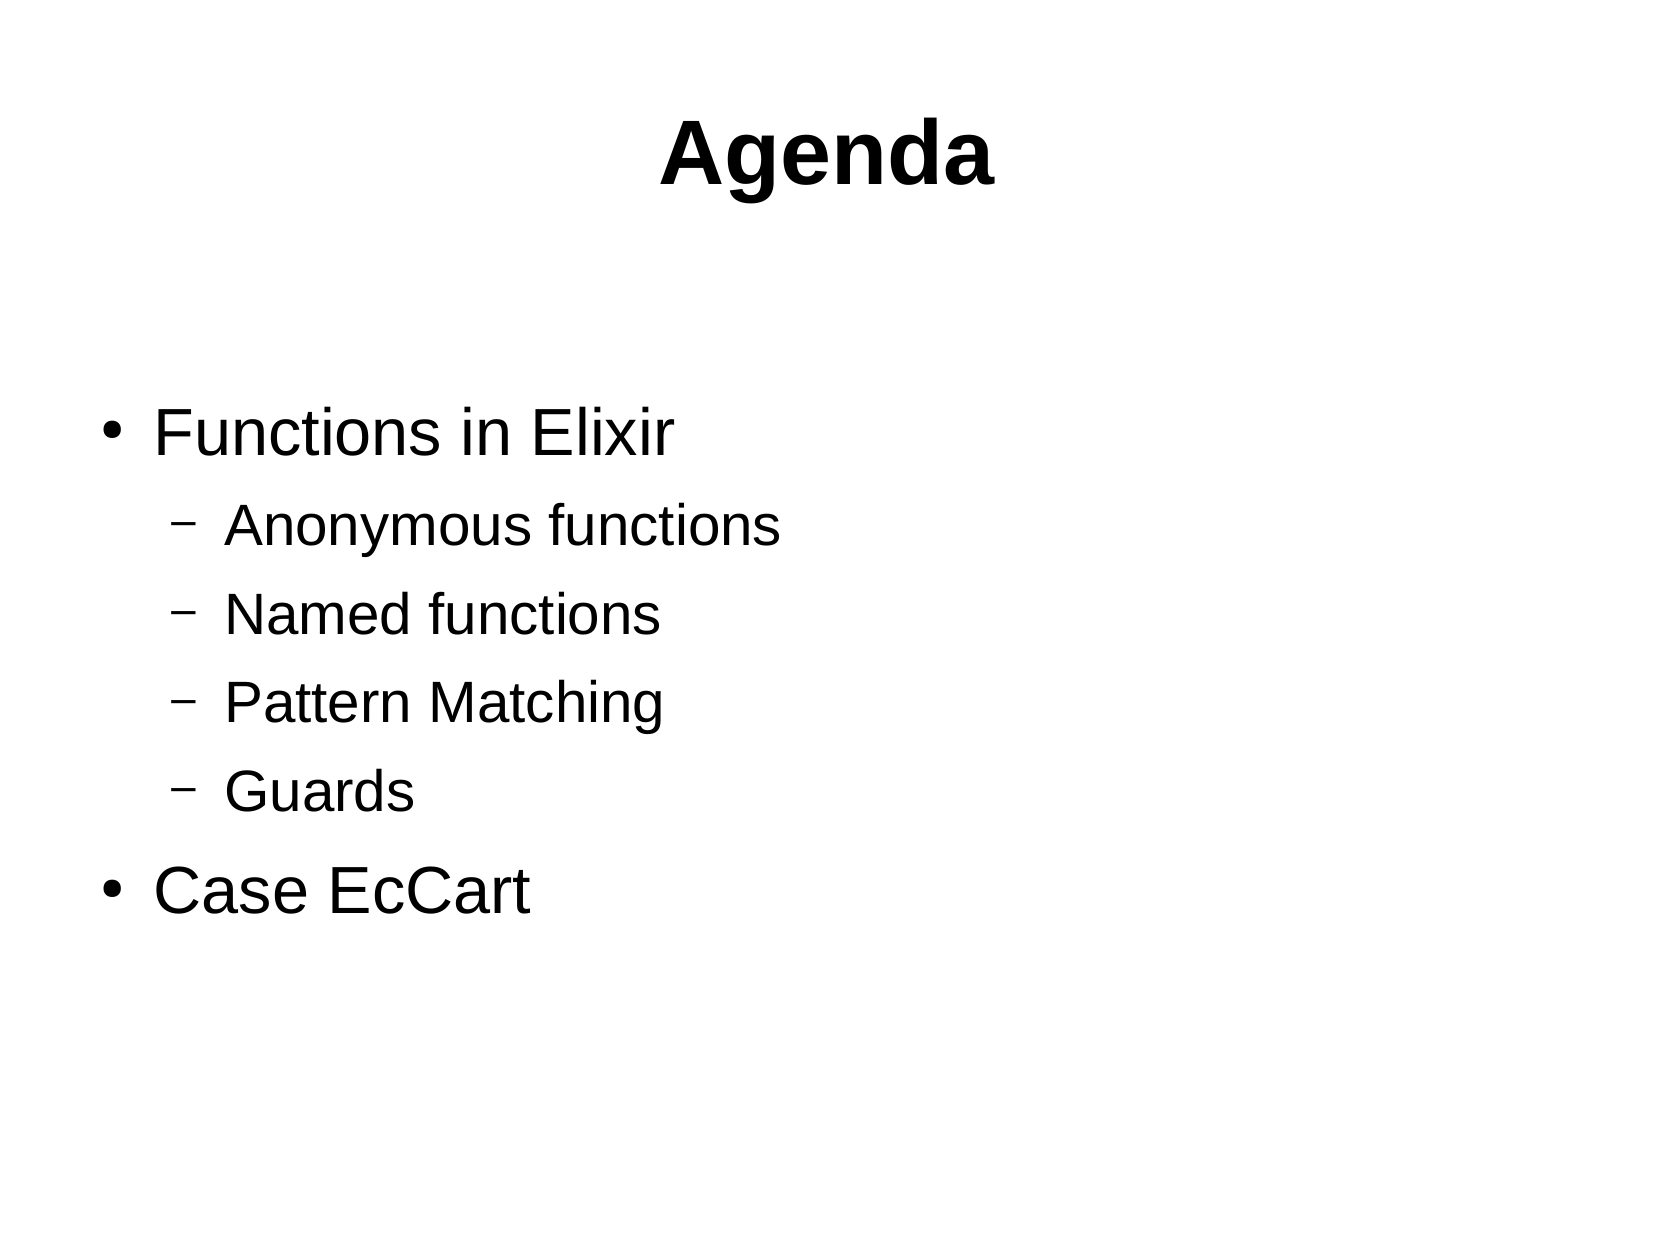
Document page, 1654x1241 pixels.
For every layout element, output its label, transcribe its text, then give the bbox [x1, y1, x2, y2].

title Agenda [82, 49, 1571, 257]
list Functions in Elixir Anonymous functions Named functions Pattern Matching Guards Case EcCart [82, 290, 1571, 1010]
